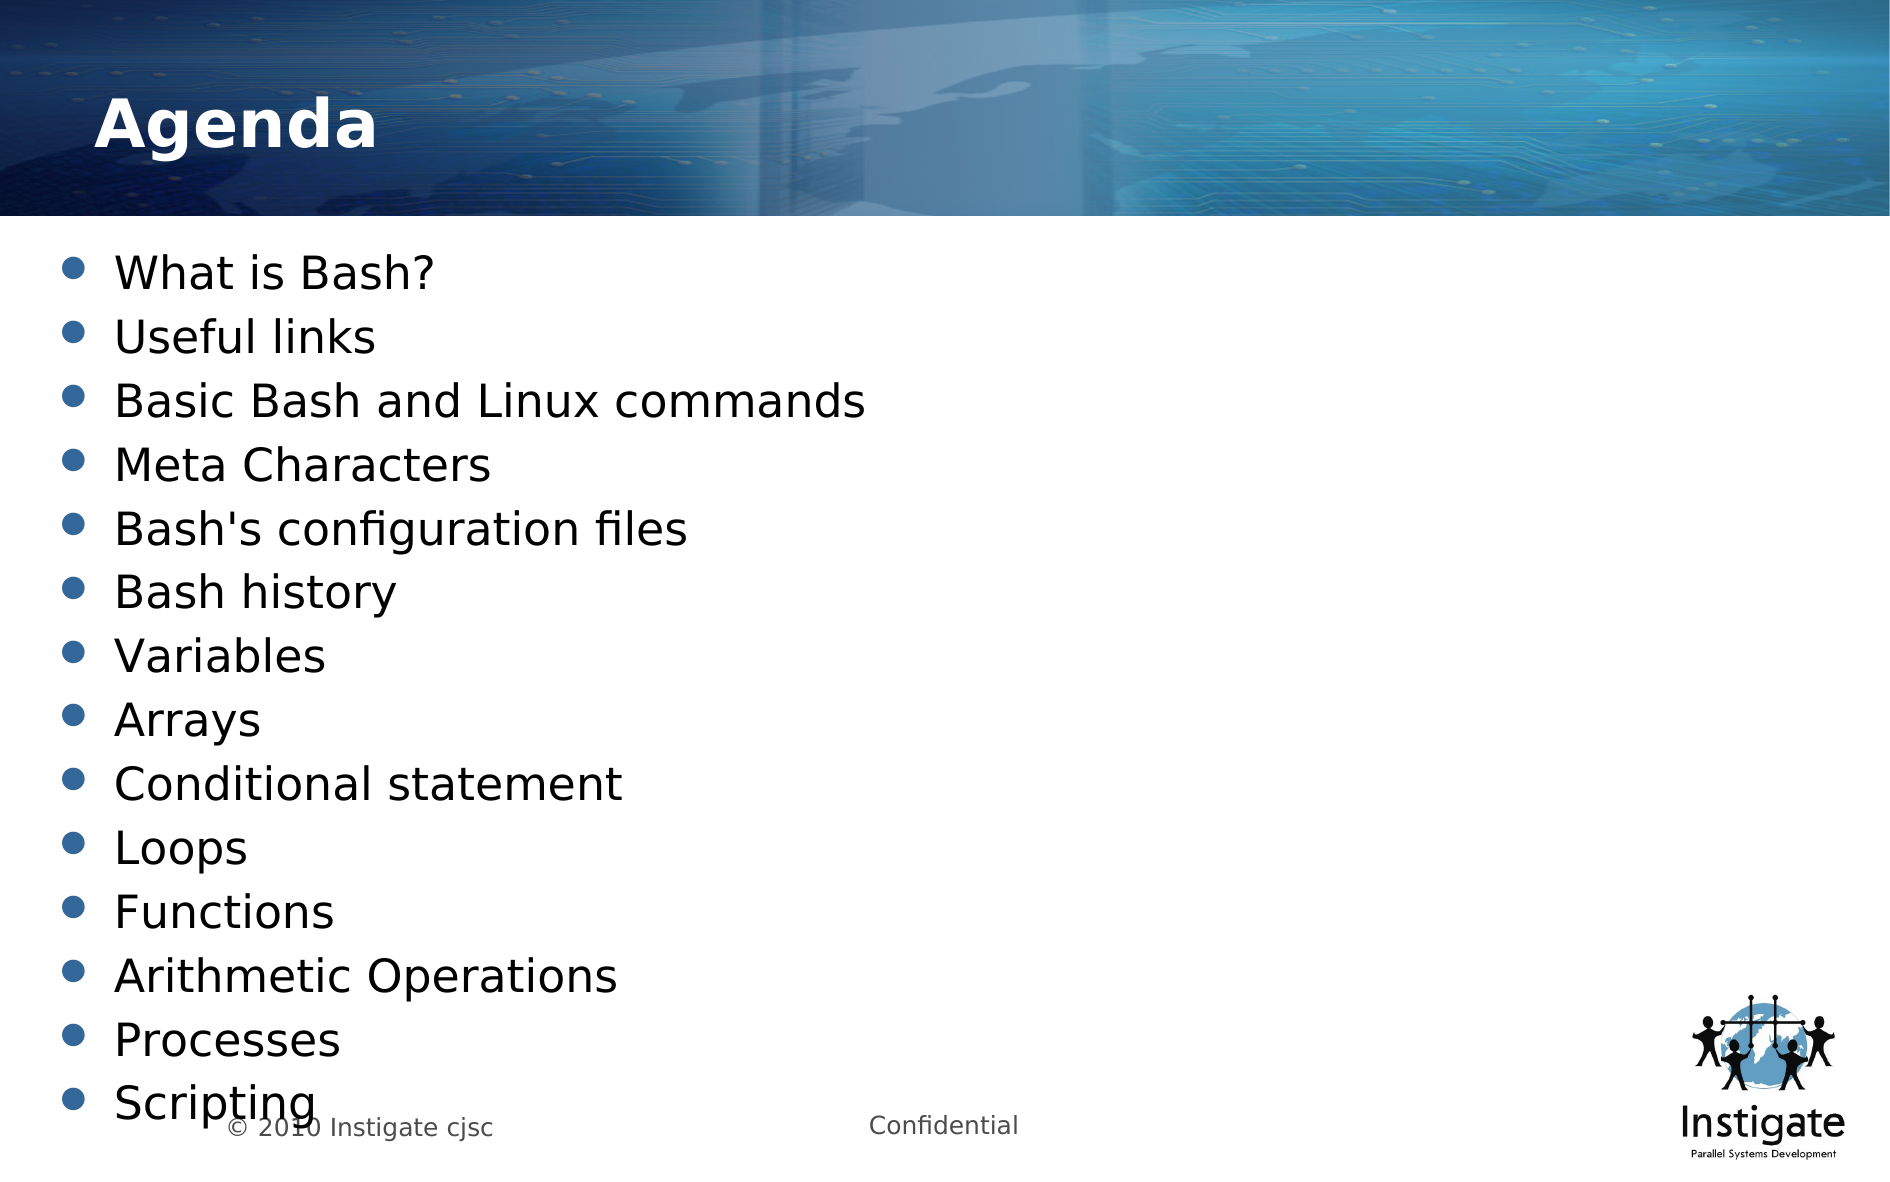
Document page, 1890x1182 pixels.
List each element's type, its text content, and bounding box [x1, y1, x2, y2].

picture [0, 0, 1890, 216]
title Agenda [94, 47, 1793, 217]
picture [1650, 956, 1876, 1182]
list What is Bash? Useful links Basic Bash and Linux commands Meta Characters Bash's configuration files Bash history Variables Arrays Conditional statement Loops Functions Arithmetic Operations Processes Scripting [59, 236, 1831, 1121]
